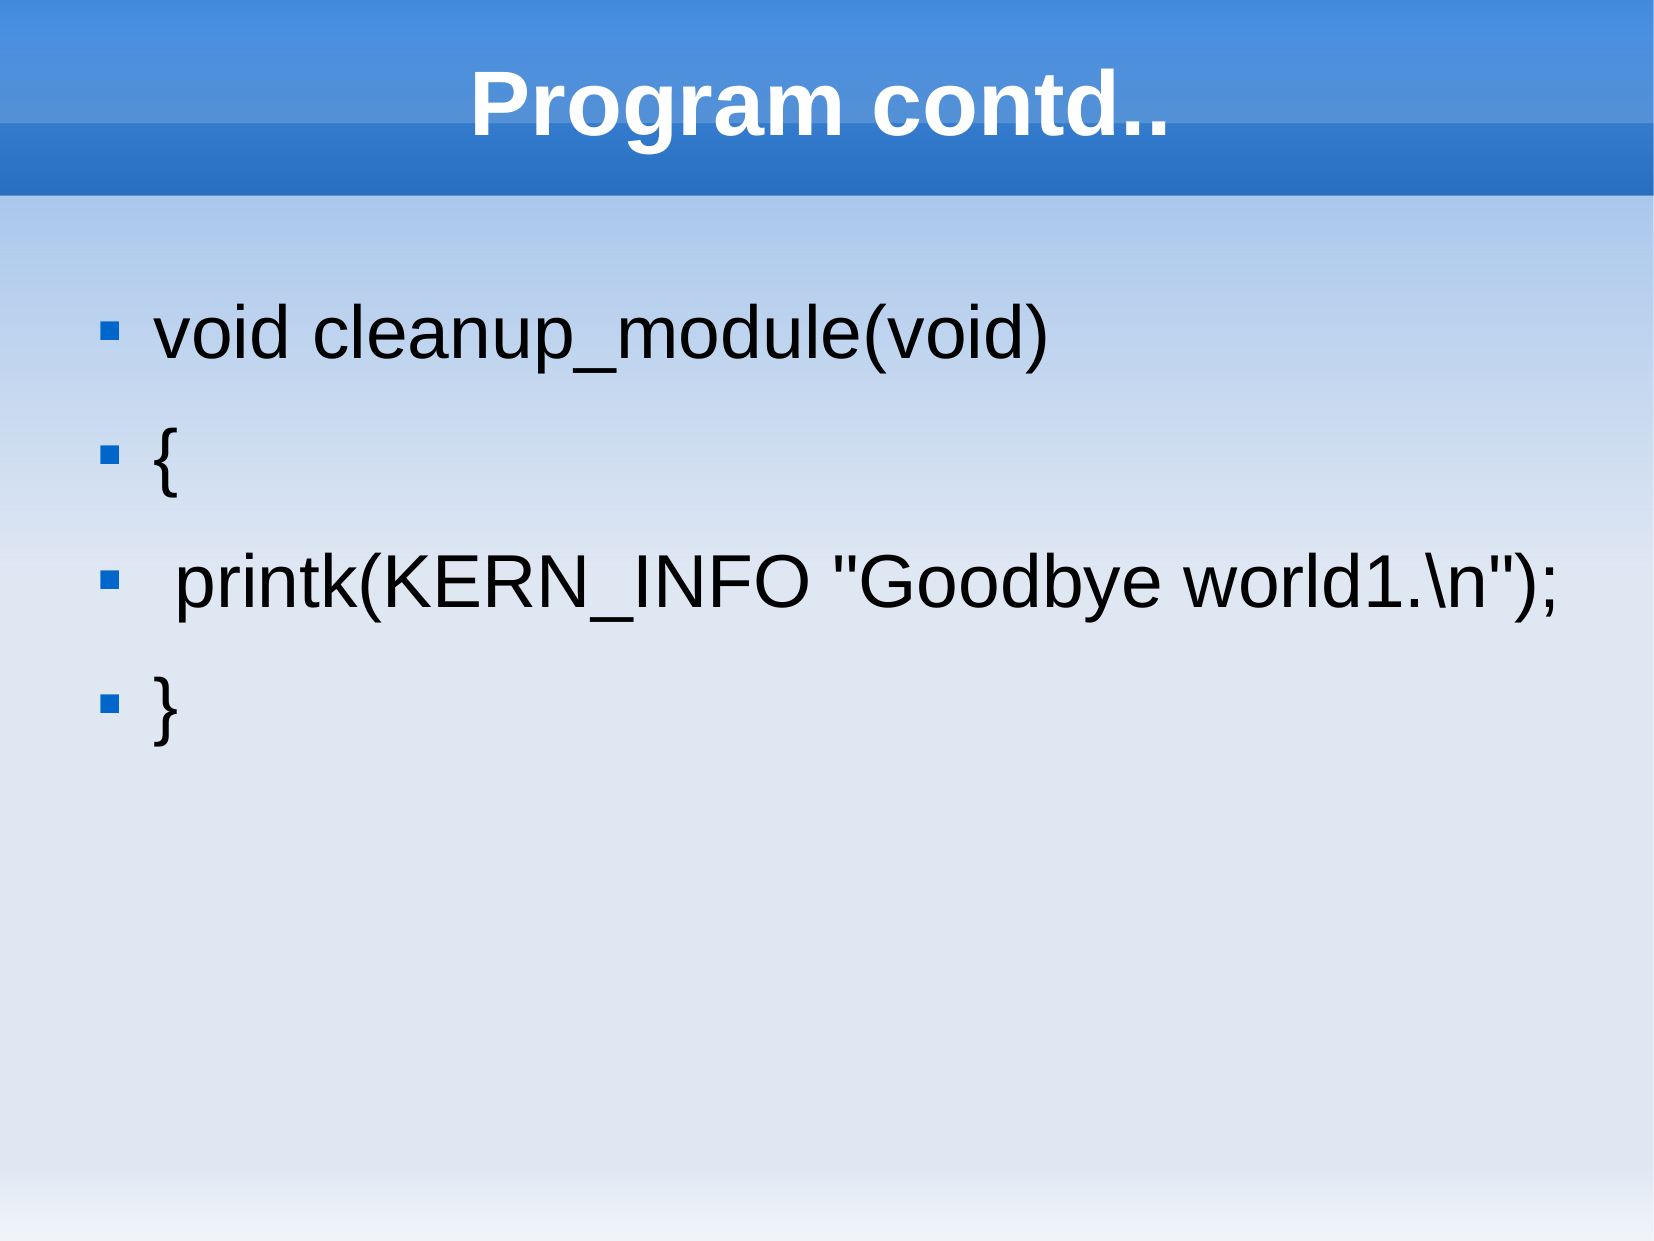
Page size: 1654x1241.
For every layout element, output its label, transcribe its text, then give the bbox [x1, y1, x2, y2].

picture [0, 0, 1654, 1241]
list void cleanup_module(void) { printk(KERN_INFO "Goodbye world1.\n"); } [82, 290, 1571, 1094]
title Program contd.. [76, 7, 1565, 200]
